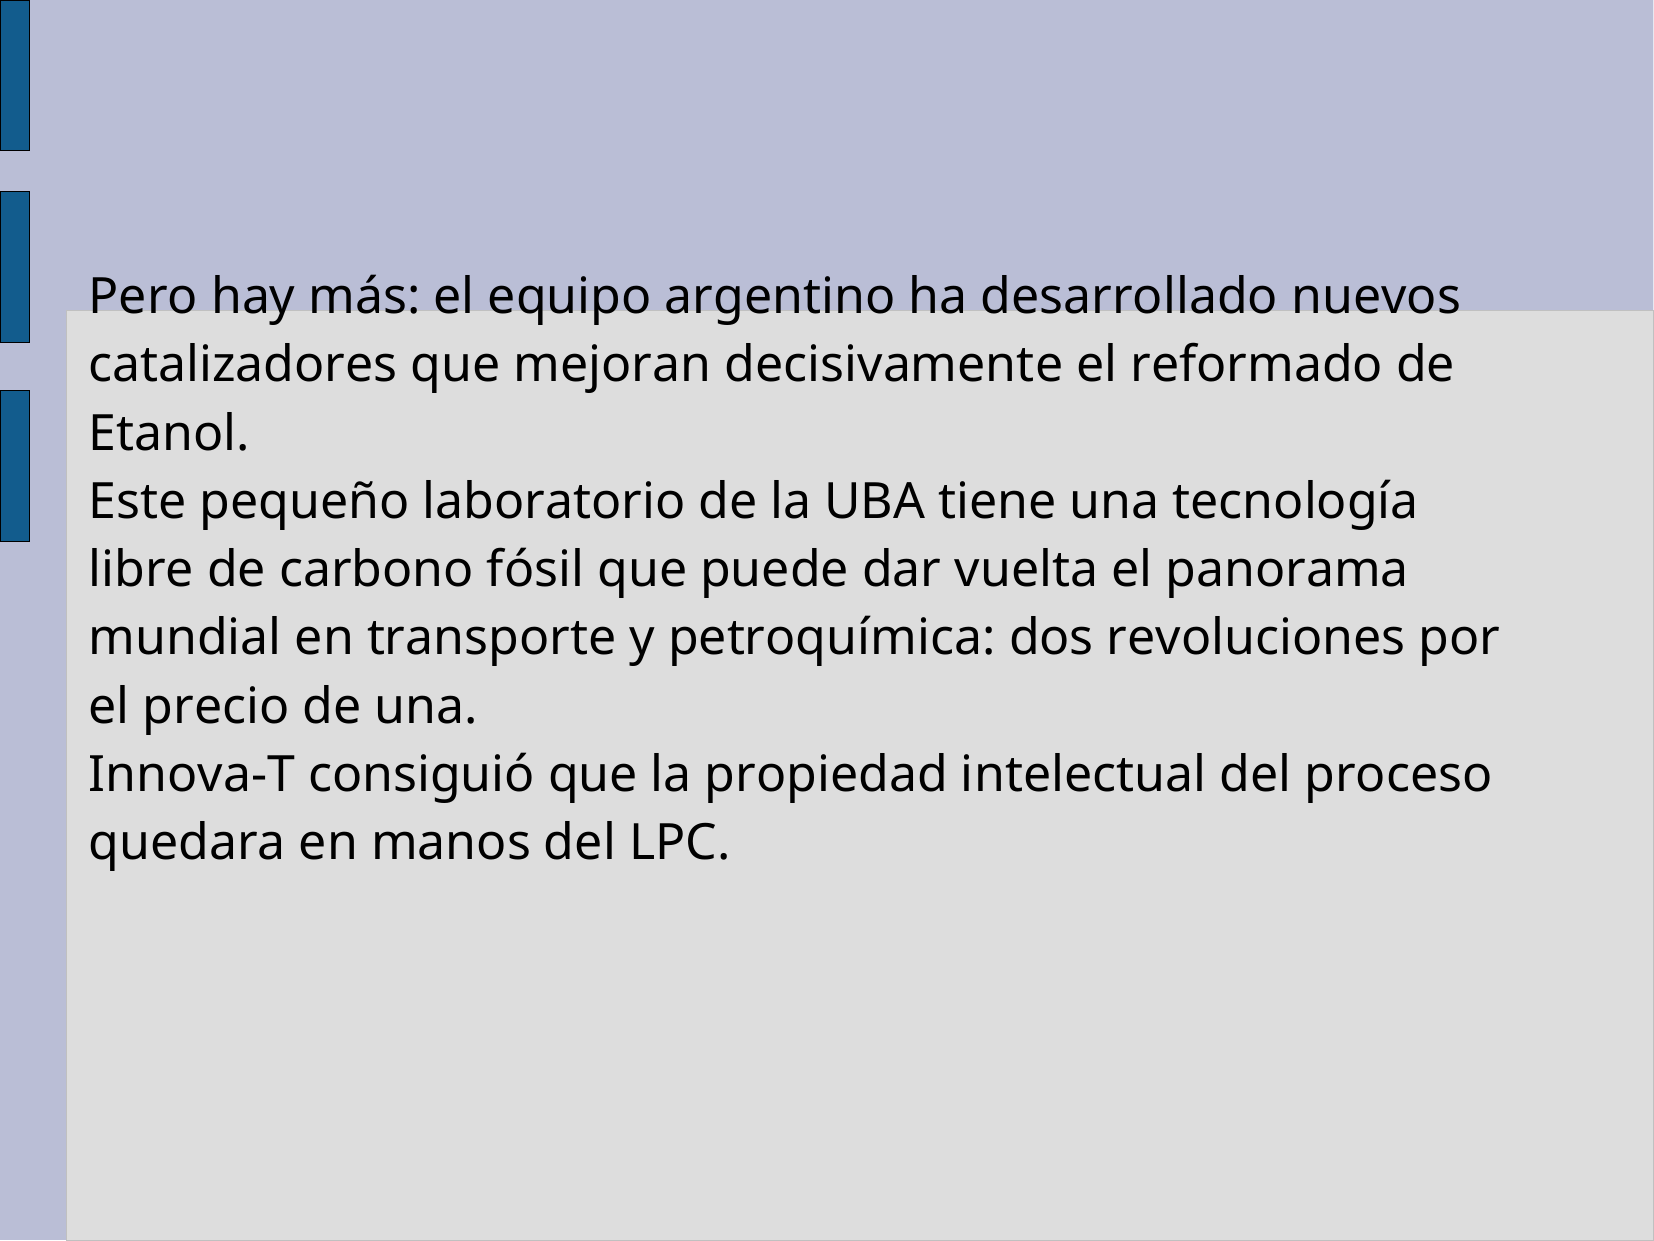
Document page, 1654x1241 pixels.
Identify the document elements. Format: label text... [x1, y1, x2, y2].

subtitle Pero hay más: el equipo argentino ha desarrollado nuevos catalizadores que mejoran decisivamente el reformado de Etanol. Este pequeño laboratorio de la UBA tiene una tecnología libre de carbono fósil que puede dar vuelta el panorama mundial en transporte y petroquímica: dos revoluciones por el precio de una. Innova-T consiguió que la propiedad intelectual del proceso quedara en manos del LPC. [88, 59, 1621, 1076]
